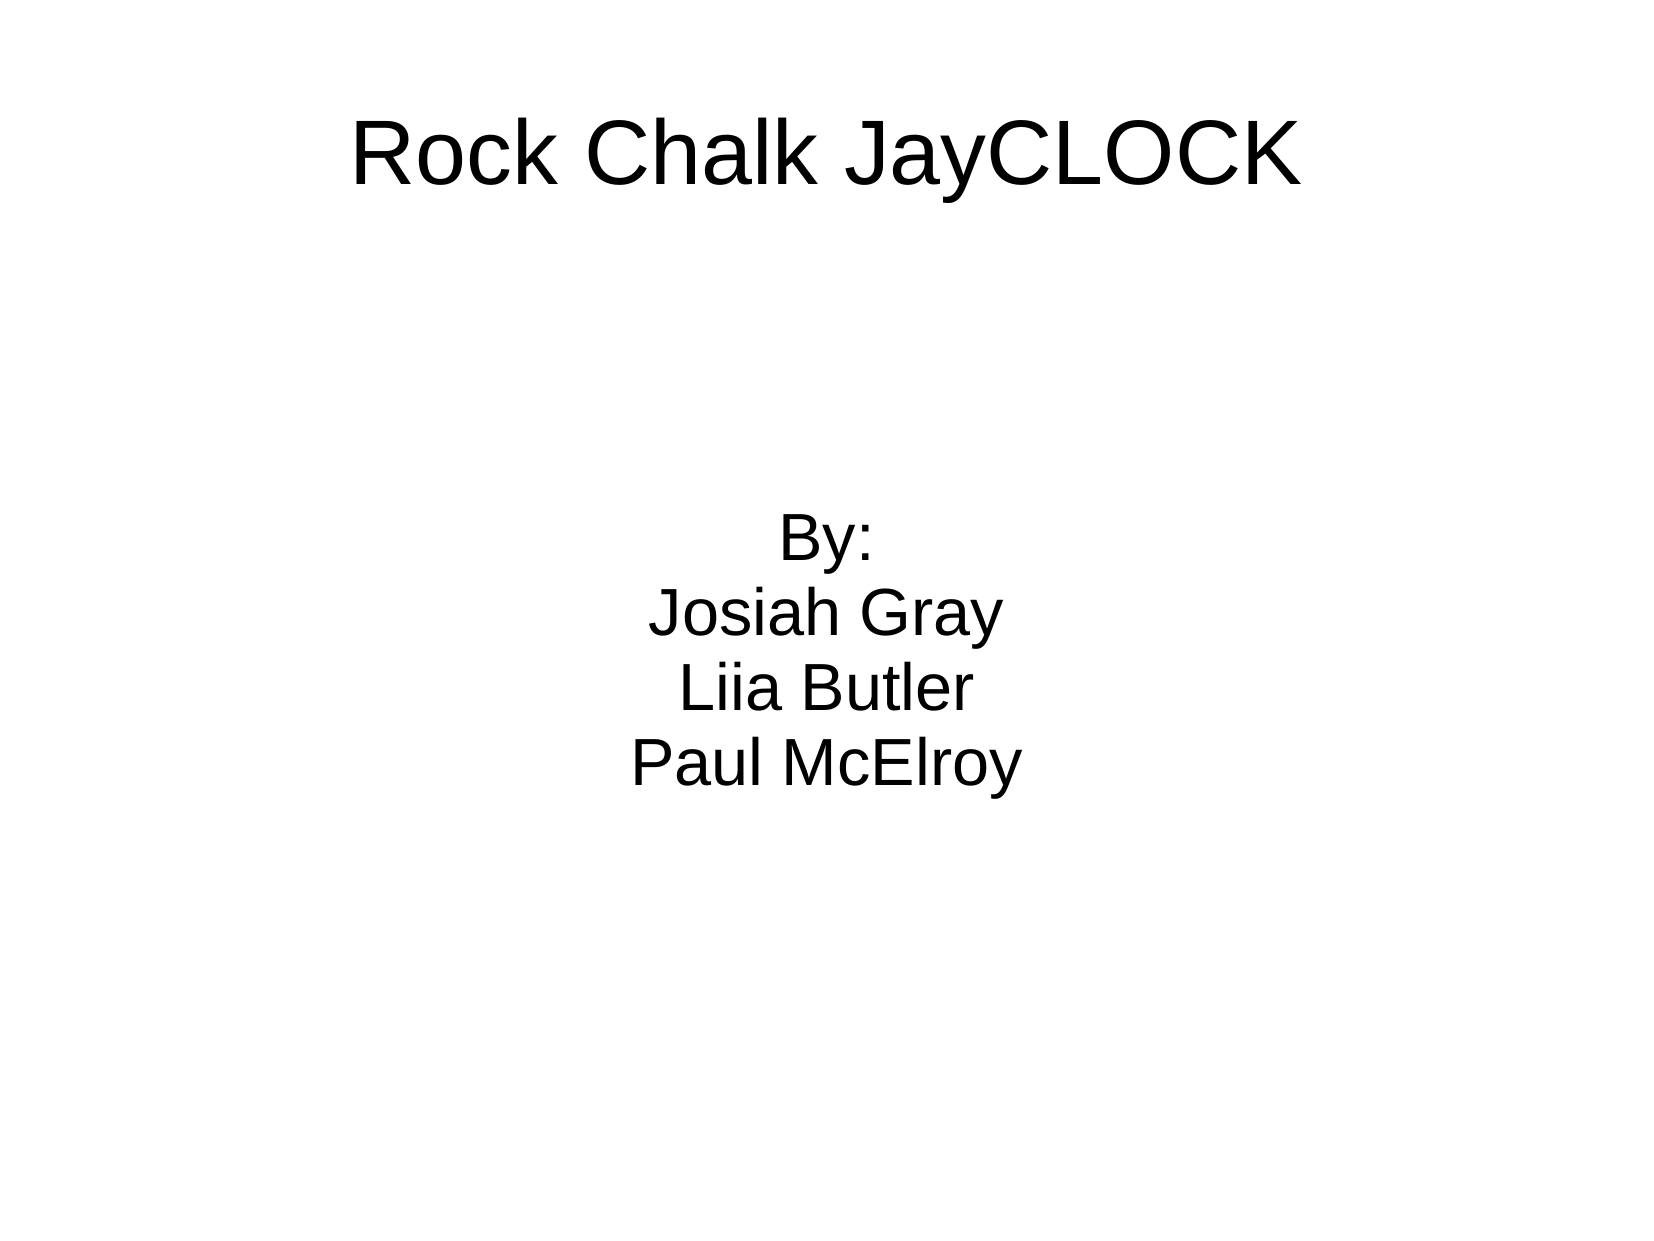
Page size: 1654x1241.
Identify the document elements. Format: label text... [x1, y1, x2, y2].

title Rock Chalk JayCLOCK [82, 49, 1571, 257]
subtitle By: Josiah Gray Liia Butler Paul McElroy [82, 290, 1571, 1010]
